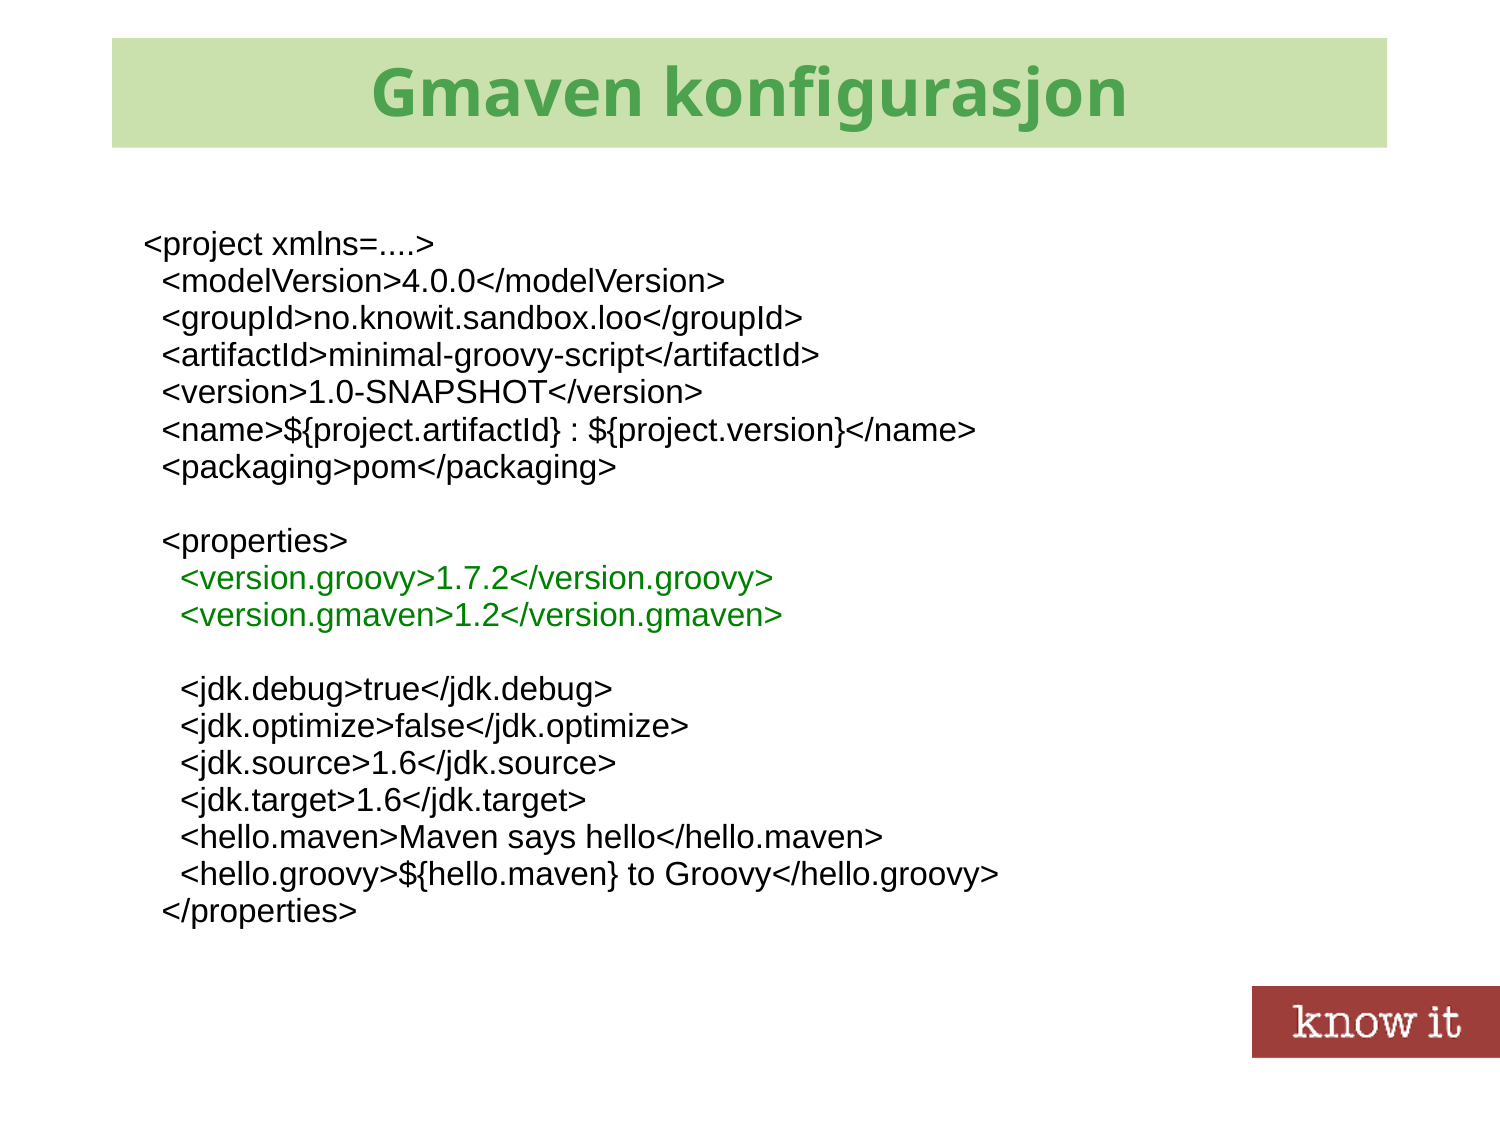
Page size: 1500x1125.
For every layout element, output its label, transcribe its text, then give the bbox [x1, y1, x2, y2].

picture [1252, 986, 1500, 1058]
text_box <project xmlns=....> <modelVersion>4.0.0</modelVersion> <groupId>no.knowit.sandbox.loo</groupId> <artifactId>minimal-groovy-script</artifactId> <version>1.0-SNAPSHOT</version> <name>${project.artifactId} : ${project.version}</name> <packaging>pom</packaging> <properties> <version.groovy>1.7.2</version.groovy> <version.gmaven>1.2</version.gmaven> <jdk.debug>true</jdk.debug> <jdk.optimize>false</jdk.optimize> <jdk.source>1.6</jdk.source> <jdk.target>1.6</jdk.target> <hello.maven>Maven says hello</hello.maven> <hello.groovy>${hello.maven} to Groovy</hello.groovy> </properties> [128, 218, 1270, 979]
text_box Gmaven konfigurasjon [112, 38, 1388, 148]
